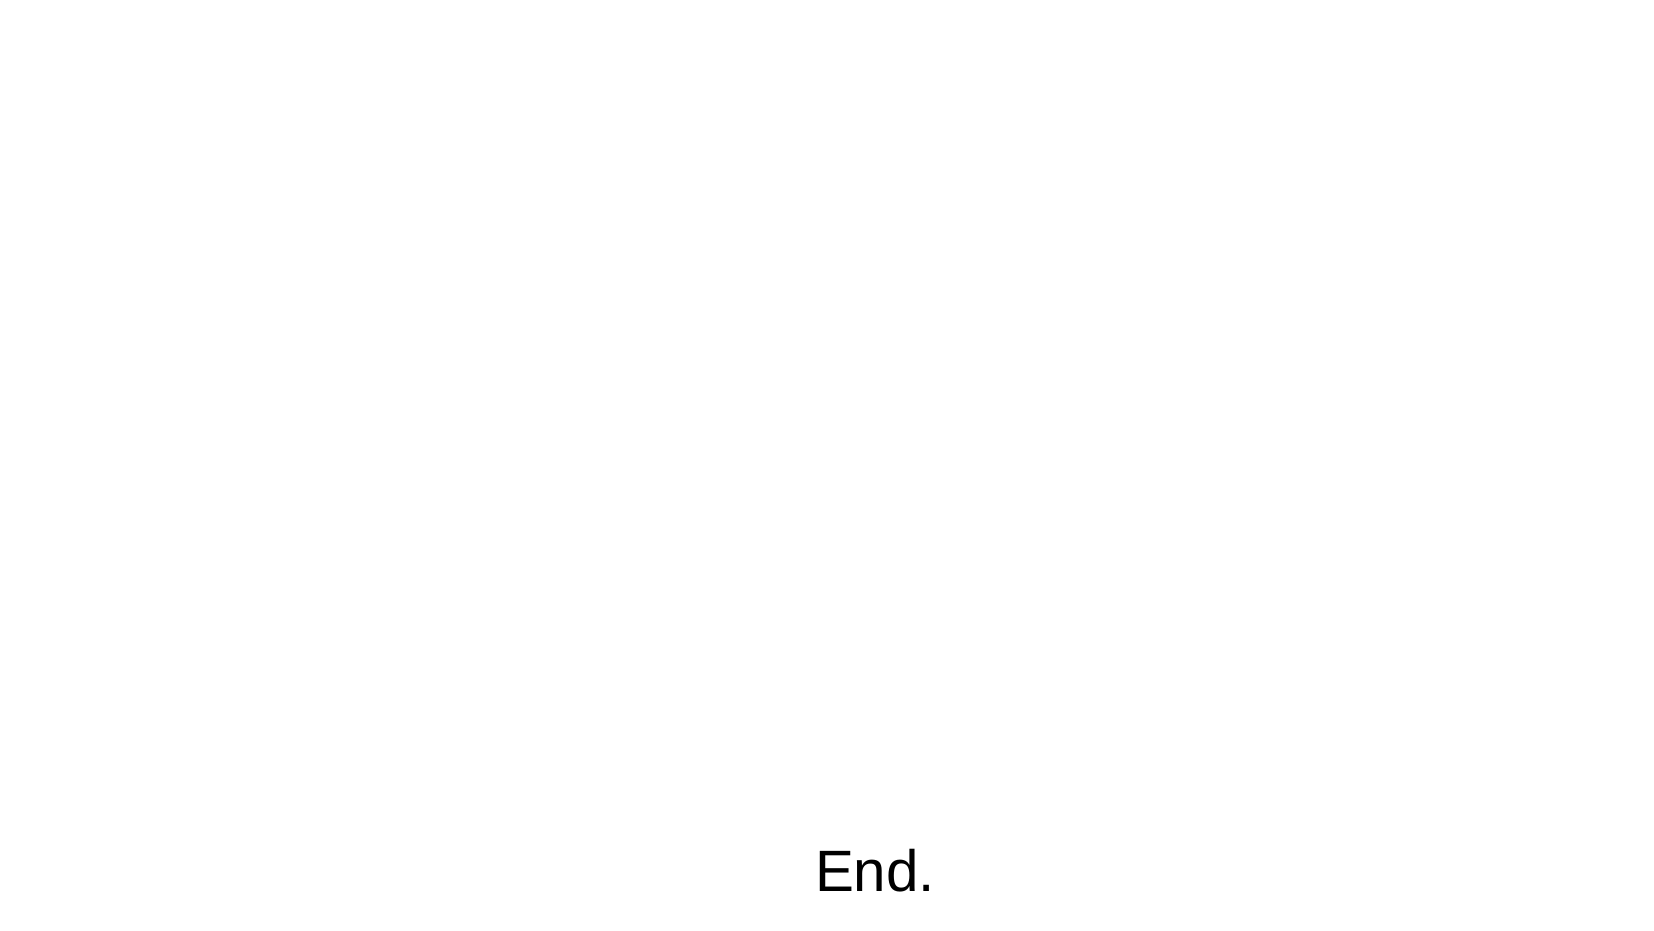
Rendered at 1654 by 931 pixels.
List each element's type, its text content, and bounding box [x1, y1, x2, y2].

title End. [814, 832, 1004, 910]
